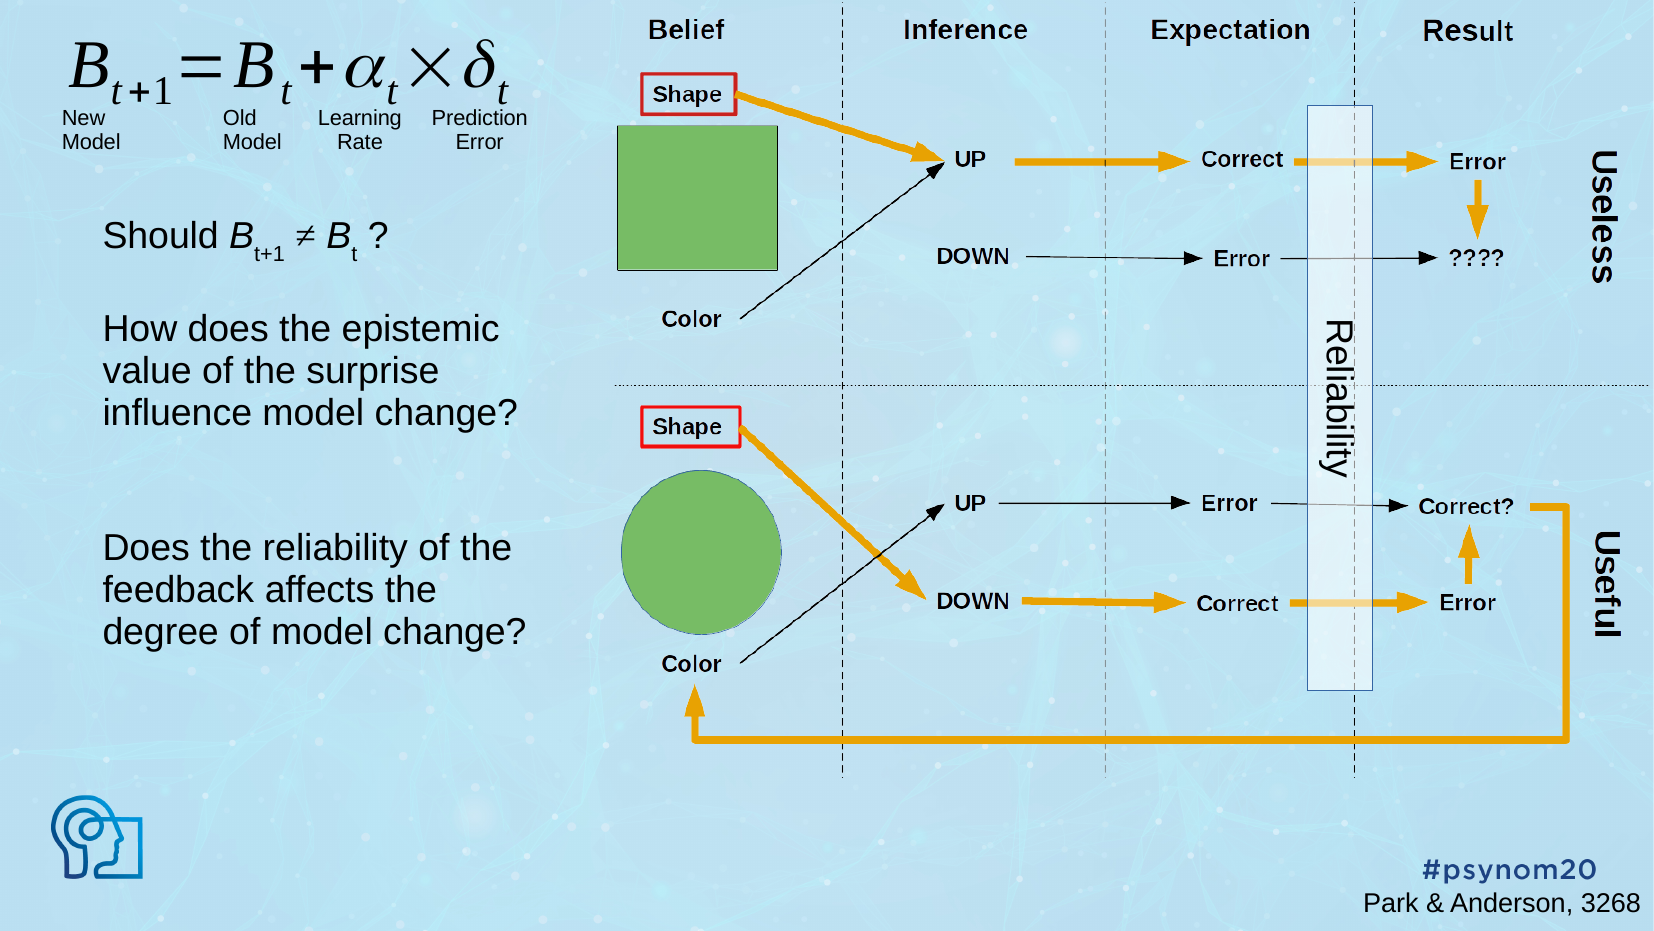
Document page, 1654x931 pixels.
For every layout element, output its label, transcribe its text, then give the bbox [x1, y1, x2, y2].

text_box New Model [47, 113, 136, 162]
text_box Prediction Error [416, 98, 543, 162]
text_box Learning Rate [303, 98, 416, 162]
text_box Park & Anderson, 3268 [1348, 880, 1654, 931]
text_box Old Model [208, 98, 297, 162]
chart [47, 27, 526, 113]
text_box Should Bt+1 ≠ Bt ? How does the epistemic value of the surprise influence model change? [87, 207, 563, 484]
text_box Does the reliability of the feedback affects the degree of model change? [87, 518, 562, 702]
picture [0, 0, 1654, 931]
text_box Reliability [1307, 105, 1373, 691]
